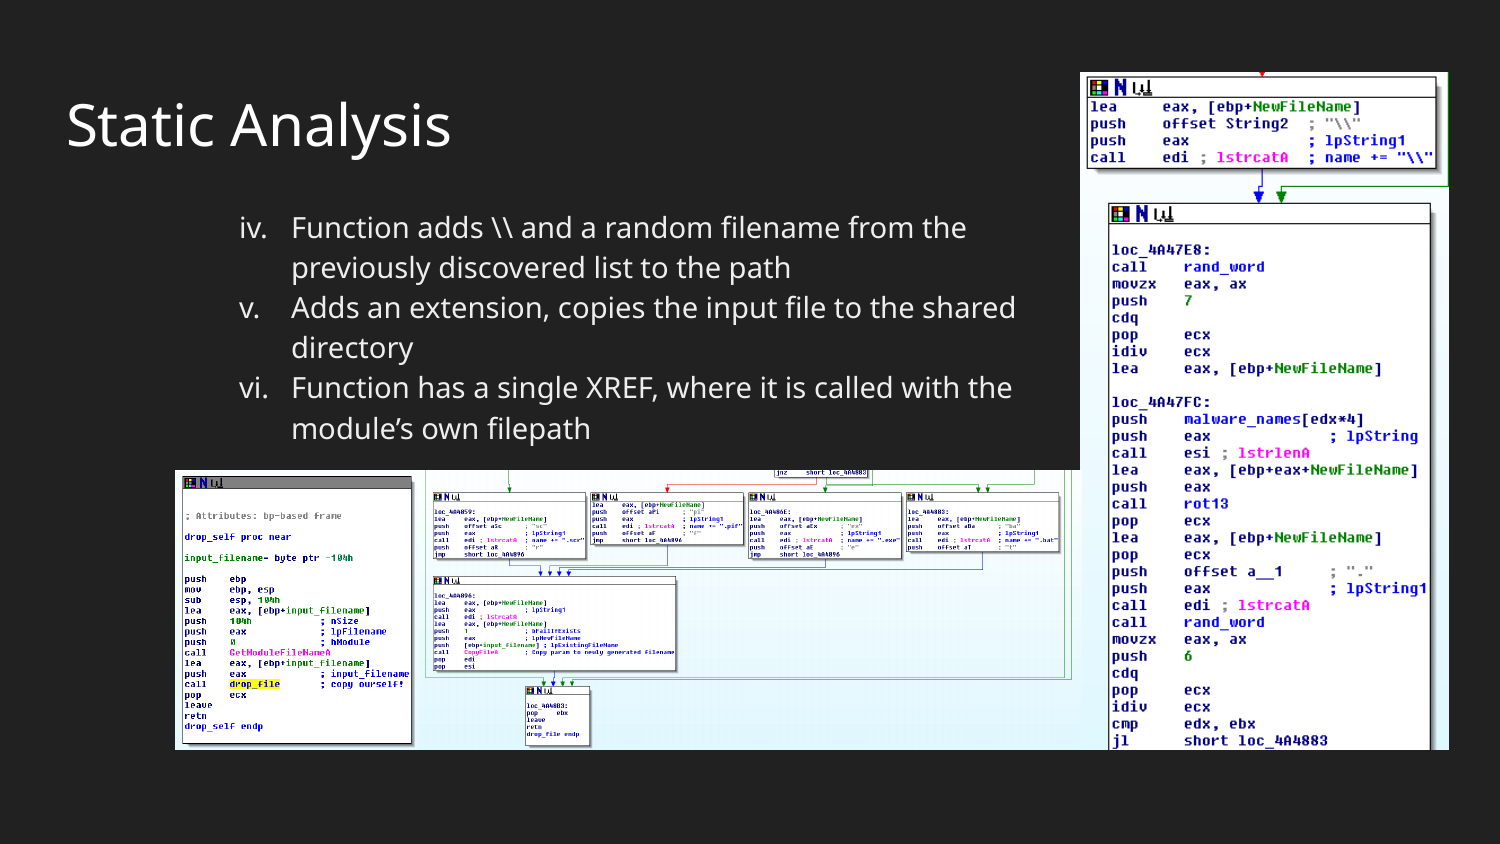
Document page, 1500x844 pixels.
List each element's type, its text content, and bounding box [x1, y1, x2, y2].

title Static Analysis [51, 72, 1080, 167]
picture [175, 72, 1449, 750]
list Function adds \\ and a random filename from the previously discovered list to the path Adds an extension, copies the input file to the shared directory Function has a single XREF, where it is called with the module’s own filepath [51, 189, 1080, 750]
